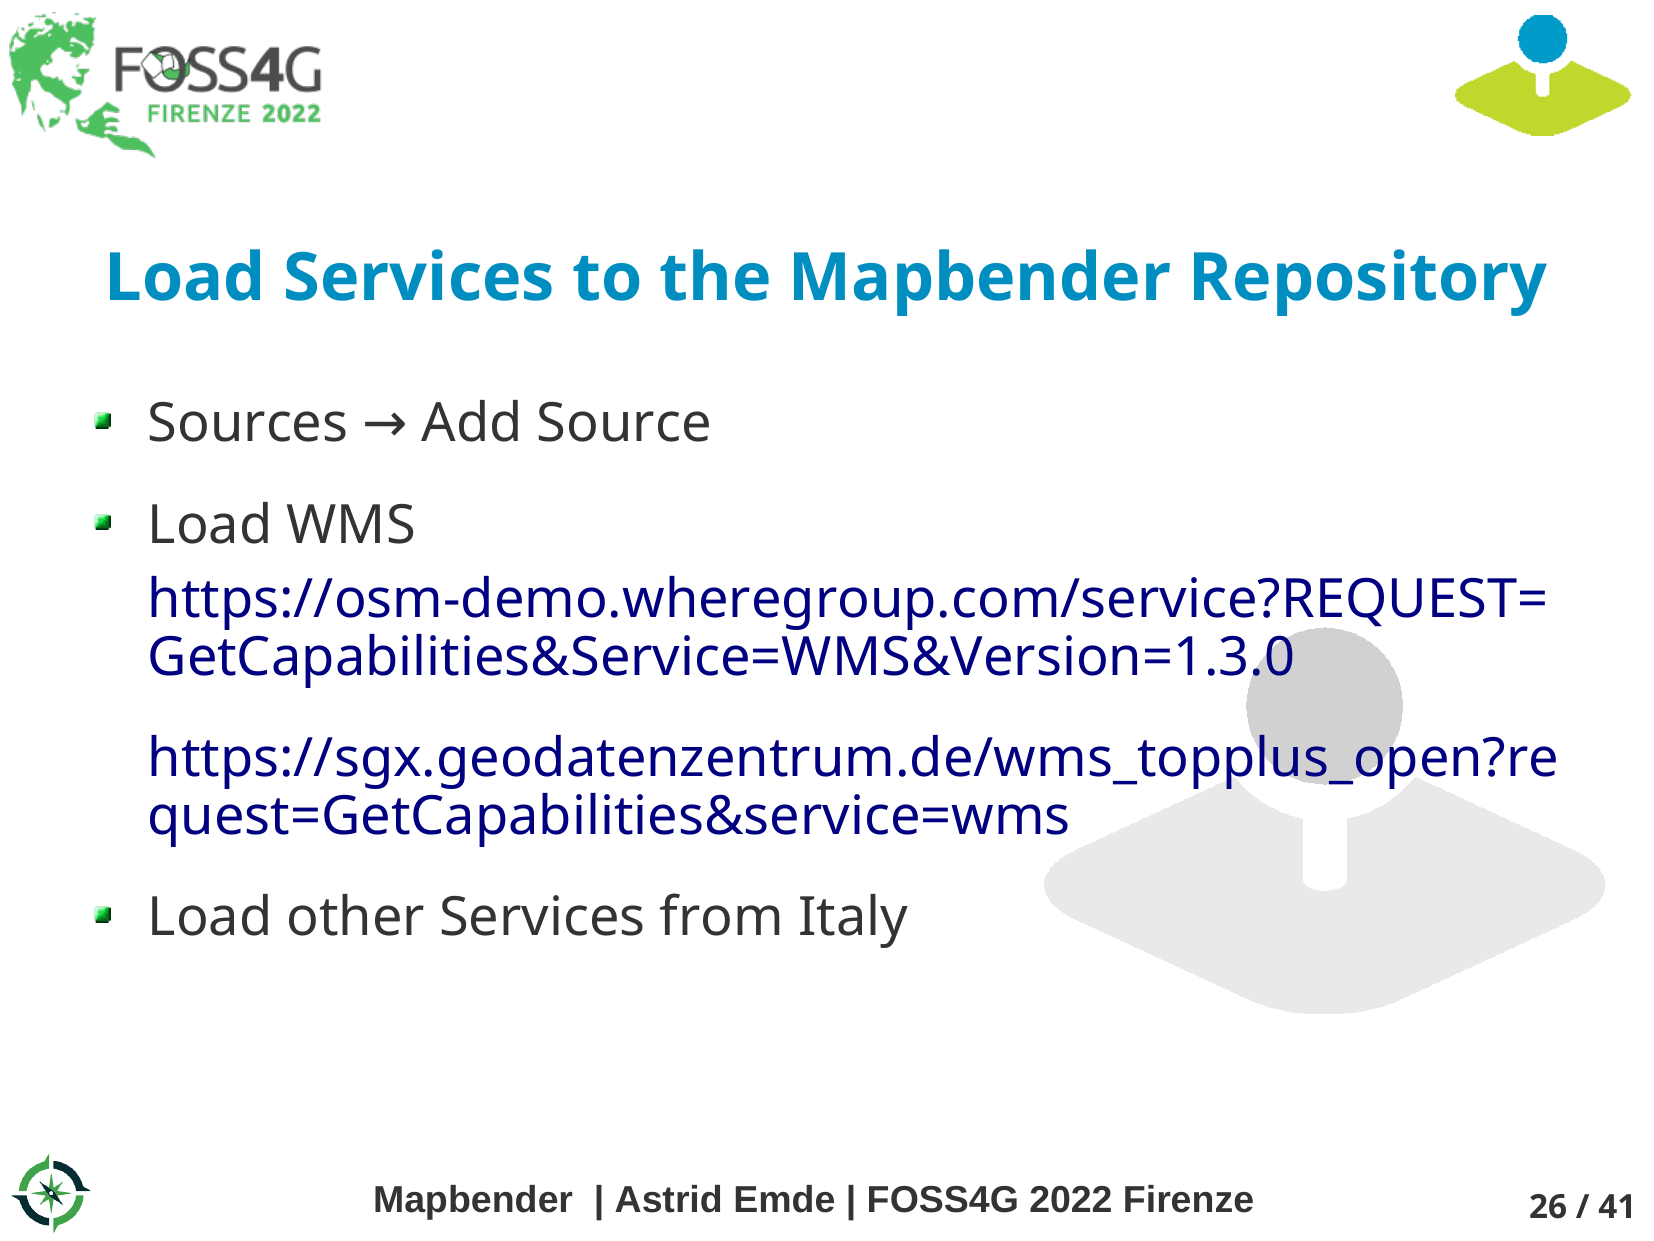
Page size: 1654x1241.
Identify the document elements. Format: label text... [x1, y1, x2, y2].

picture [0, 12, 376, 158]
picture [1455, 15, 1633, 136]
list Sources → Add Source Load WMS https://osm-demo.wheregroup.com/service?REQUEST=GetCapabilities&Service=WMS&Version=1.3.0 https://sgx.geodatenzentrum.de/wms_topplus_open?request=GetCapabilities&service=wms Load other Services from Italy [76, 383, 1565, 1188]
title Load Services to the Mapbender Repository [82, 188, 1571, 361]
picture [10, 1152, 92, 1234]
